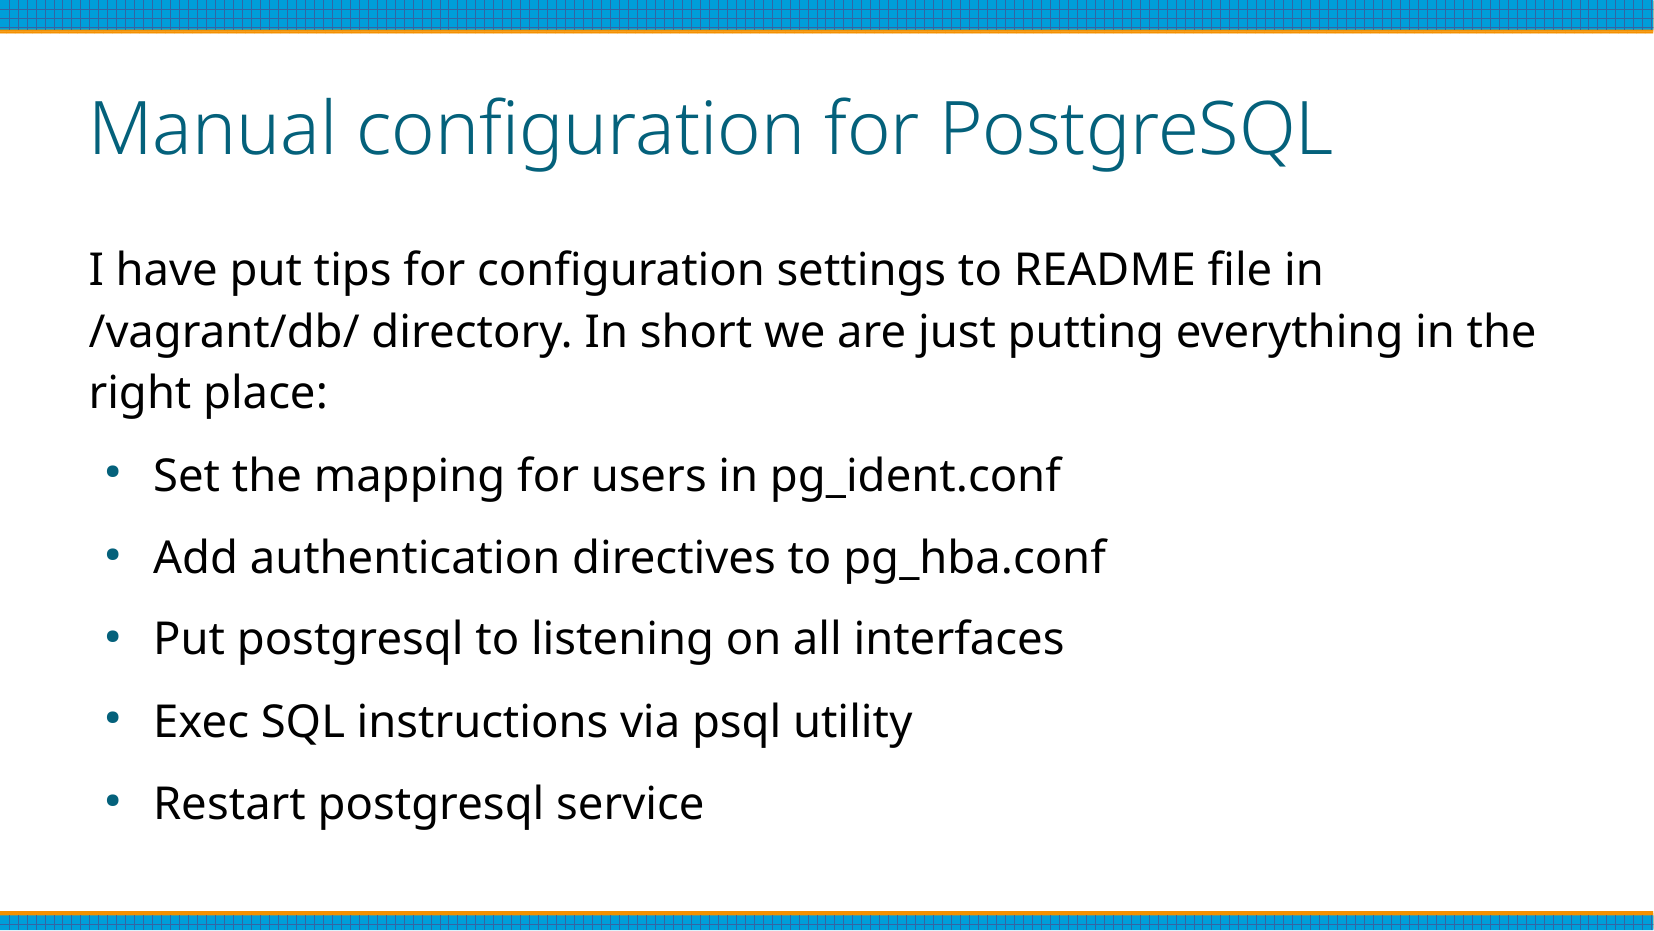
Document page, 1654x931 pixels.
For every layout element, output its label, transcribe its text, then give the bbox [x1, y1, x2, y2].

title Manual configuration for PostgreSQL [88, 44, 1565, 207]
list I have put tips for configuration settings to README file in /vagrant/db/ directory. In short we are just putting everything in the right place: Set the mapping for users in pg_ident.conf Add authentication directives to pg_hba.conf Put postgresql to listening on all interfaces Exec SQL instructions via psql utility Restart postgresql service [88, 236, 1565, 901]
